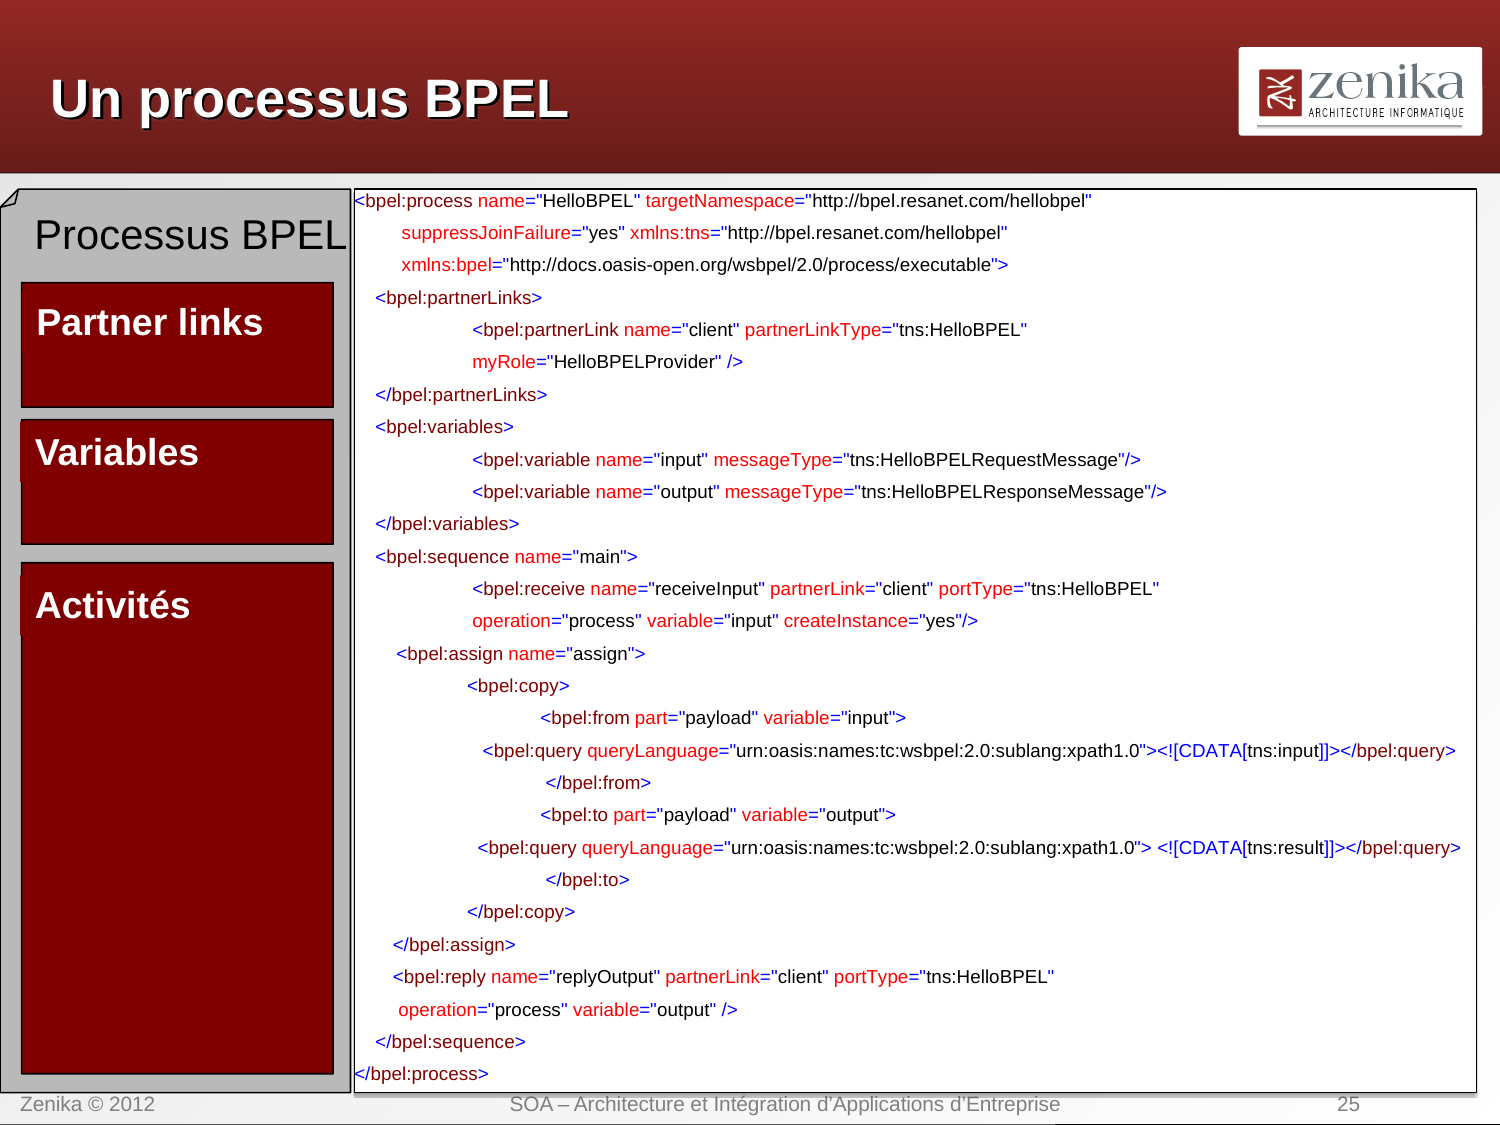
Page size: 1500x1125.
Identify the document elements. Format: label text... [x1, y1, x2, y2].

text_box [0, 189, 351, 1093]
text_box Activités [20, 575, 207, 636]
text_box Partner links [21, 291, 279, 352]
text_box Variables [20, 421, 216, 482]
text_box Processus BPEL [19, 201, 382, 267]
subtitle <bpel:process name="HelloBPEL" targetNamespace="http://bpel.resanet.com/hellobpel" suppressJoinFailure="yes" xmlns:tns="http://bpel.resanet.com/hellobpel" xmlns:bpel="http://docs.oasis-open.org/wsbpel/2.0/process/executable"> <bpel:partnerLinks> <bpel:partnerLink name="client" partnerLinkType="tns:HelloBPEL" myRole="HelloBPELProvider" /> </bpel:partnerLinks> <bpel:variables> <bpel:variable name="input" messageType="tns:HelloBPELRequestMessage"/> <bpel:variable name="output" messageType="tns:HelloBPELResponseMessage"/> </bpel:variables> <bpel:sequence name="main"> <bpel:receive name="receiveInput" partnerLink="client" portType="tns:HelloBPEL" operation="process" variable="input" createInstance="yes"/> <bpel:assign name="assign"> <bpel:copy> <bpel:from part="payload" variable="input"> <bpel:query queryLanguage="urn:oasis:names:tc:wsbpel:2.0:sublang:xpath1.0"><![CDATA[tns:input]]></bpel:query> </bpel:from> <bpel:to part="payload" variable="output"> <bpel:query queryLanguage="urn:oasis:names:tc:wsbpel:2.0:sublang:xpath1.0"> <![CDATA[tns:result]]></bpel:query> </bpel:to> </bpel:copy> </bpel:assign> <bpel:reply name="replyOutput" partnerLink="client" portType="tns:HelloBPEL" operation="process" variable="output" /> </bpel:sequence> </bpel:process> [354, 189, 1477, 1093]
title Un processus BPEL [50, 22, 1206, 172]
